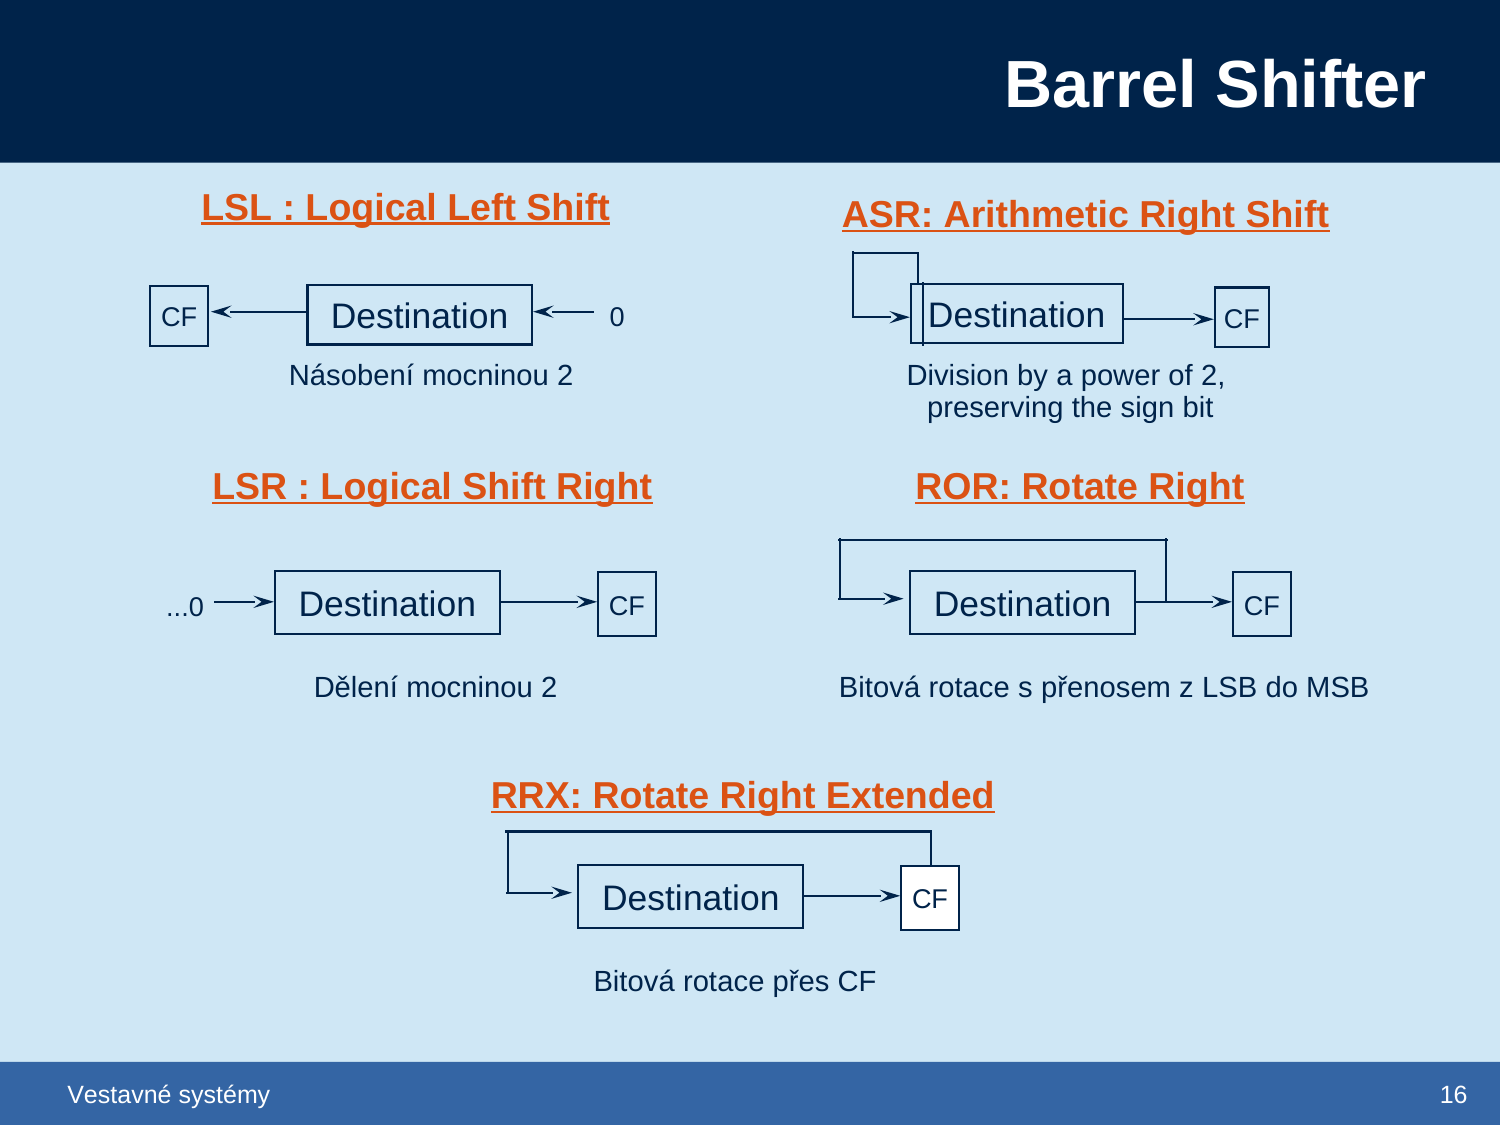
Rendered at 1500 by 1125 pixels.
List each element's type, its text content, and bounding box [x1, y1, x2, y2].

text_box Destination [910, 570, 1136, 635]
text_box Násobení mocninou 2 [273, 353, 589, 400]
text_box Destination [275, 570, 501, 635]
text_box LSR : Logical Shift Right [177, 459, 688, 516]
text_box CF [150, 285, 208, 346]
text_box Bitová rotace přes CF [578, 959, 893, 1006]
text_box Division by a power of 2, preserving the sign bit [891, 353, 1250, 432]
text_box CF [901, 866, 960, 930]
text_box LSL : Logical Left Shift [150, 180, 662, 237]
text_box Destination [578, 864, 804, 929]
text_box Destination [910, 283, 922, 344]
text_box RRX: Rotate Right Extended [468, 769, 1018, 825]
text_box ASR: Arithmetic Right Shift [812, 187, 1360, 244]
text_box 0 [602, 299, 633, 337]
text_box Dělení mocninou 2 [298, 665, 574, 712]
text_box CF [1233, 572, 1291, 636]
title Barrel Shifter [324, 0, 1443, 163]
text_box Bitová rotace s přenosem z LSB do MSB [823, 665, 1386, 712]
text_box CF [598, 572, 656, 636]
text_box Destination [924, 283, 1123, 344]
text_box ROR: Rotate Right [824, 459, 1336, 516]
text_box Destination [307, 284, 532, 345]
text_box ...0 [159, 585, 213, 625]
text_box CF [1214, 287, 1270, 347]
